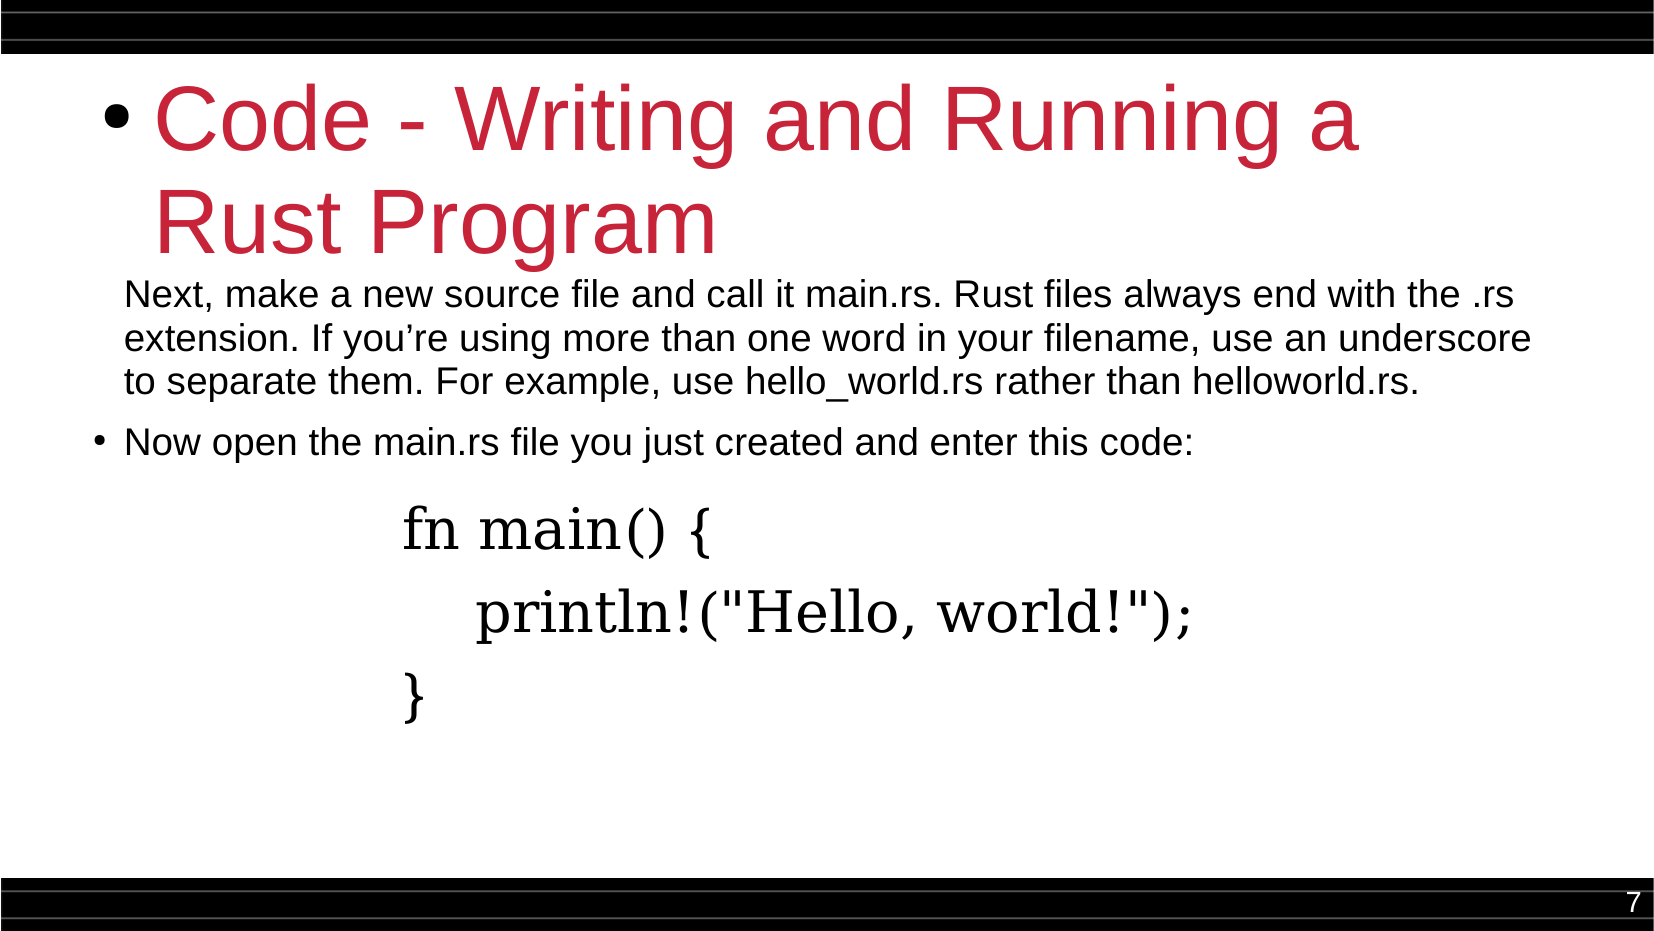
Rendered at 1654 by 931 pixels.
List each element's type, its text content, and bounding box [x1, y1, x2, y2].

picture [1, 0, 1654, 54]
list fn main() { println!("Hello, world!"); } [341, 504, 1201, 736]
picture [1, 878, 1654, 931]
title Code - Writing and Running a Rust Program [82, 67, 1571, 272]
list Next, make a new source file and call it main.rs. Rust files always end with the .rs extension. If you’re using more than one word in your filename, use an underscore to separate them. For example, use hello_world.rs rather than helloworld.rs. Now open the main.rs file you just created and enter this code: [82, 272, 1571, 505]
